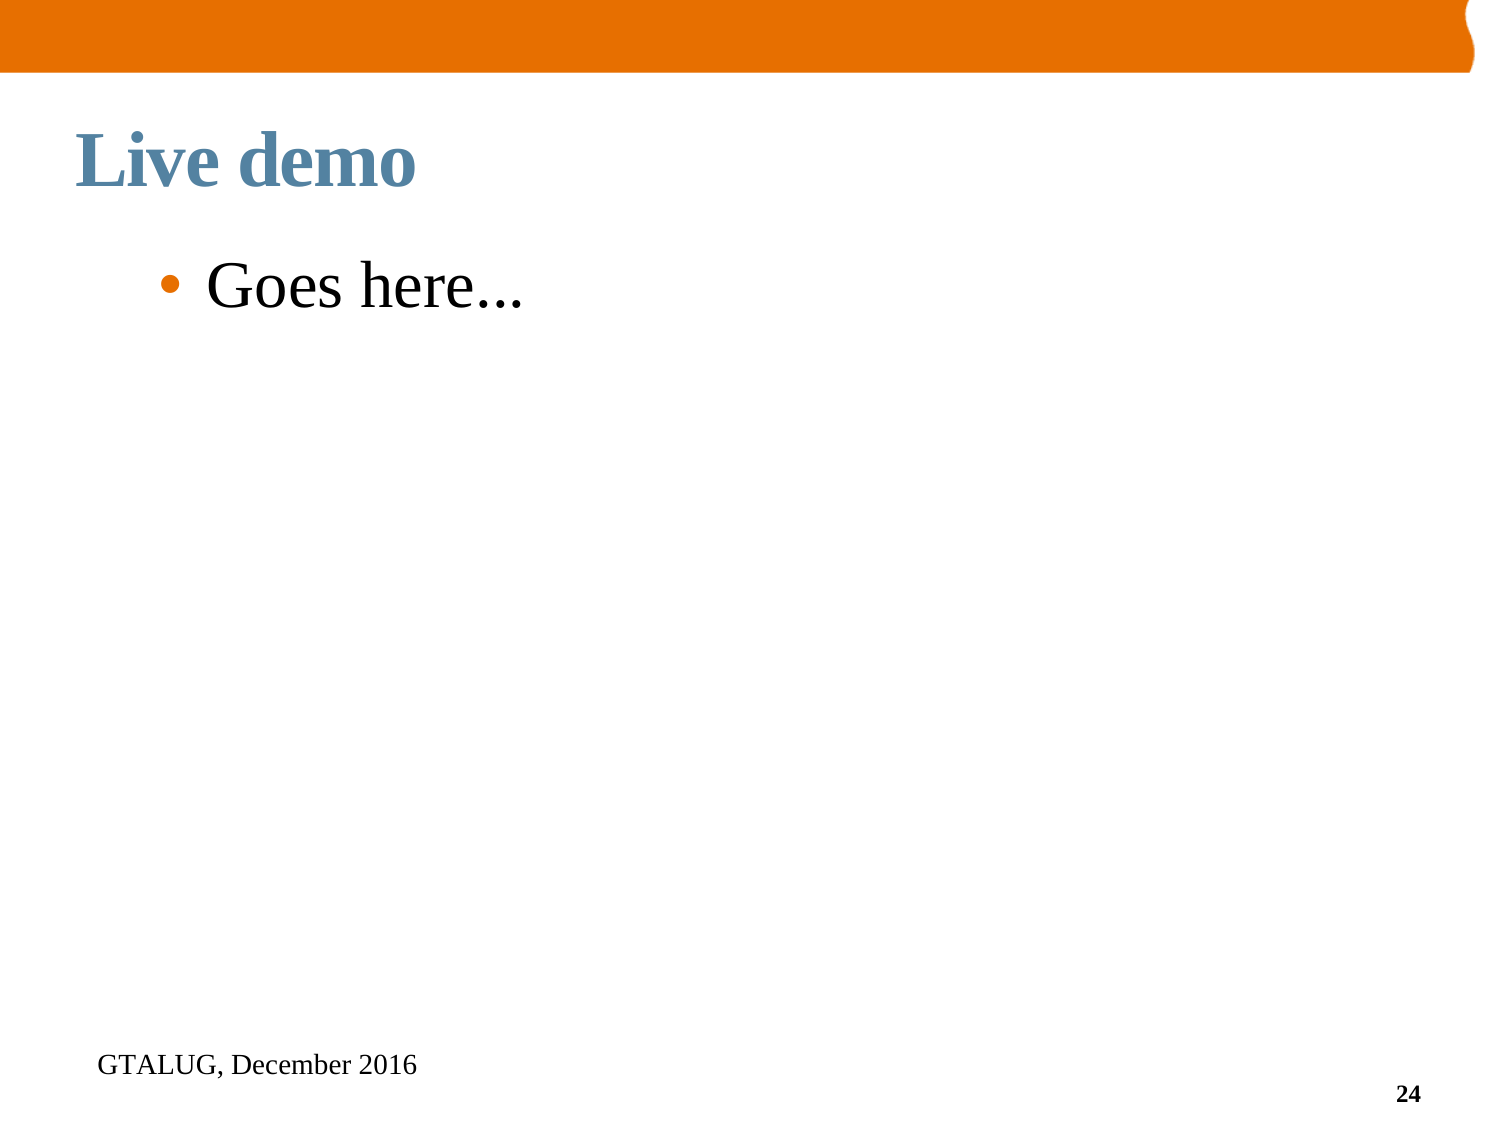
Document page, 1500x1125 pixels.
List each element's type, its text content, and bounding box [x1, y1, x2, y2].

list Goes here... [64, 257, 1402, 1017]
title Live demo [75, 122, 1438, 228]
picture [0, 0, 1500, 75]
